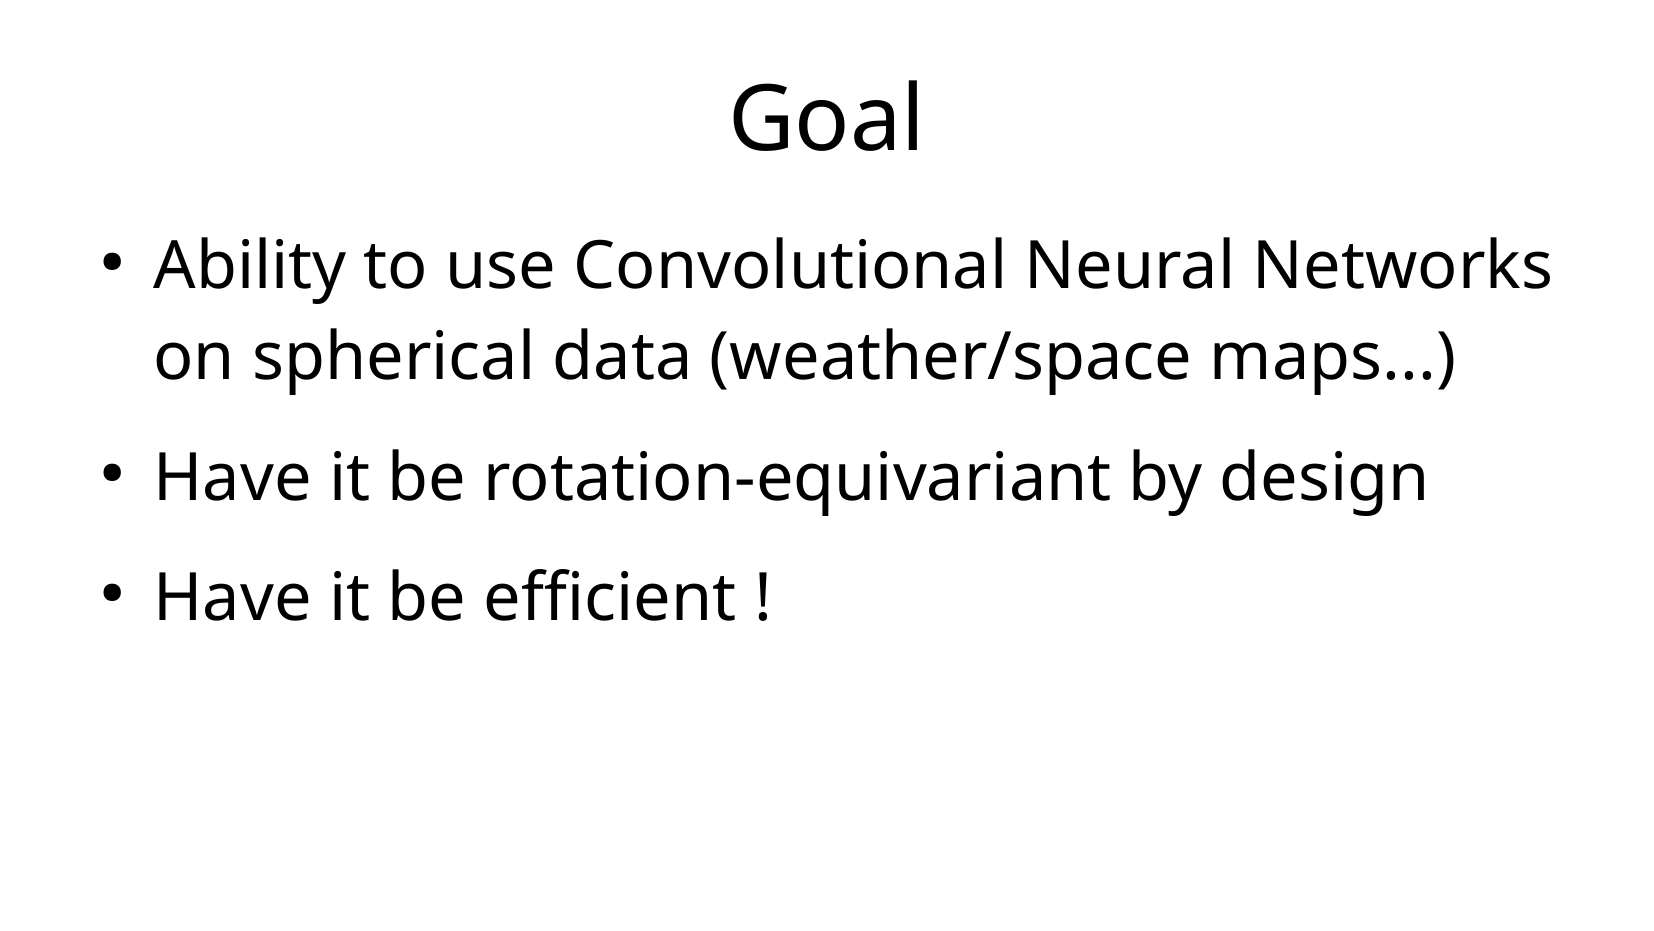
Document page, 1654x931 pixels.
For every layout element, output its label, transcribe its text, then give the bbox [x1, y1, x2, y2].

title Goal [82, 37, 1571, 193]
list Ability to use Convolutional Neural Networks on spherical data (weather/space maps...) Have it be rotation-equivariant by design Have it be efficient ! [82, 217, 1571, 758]
